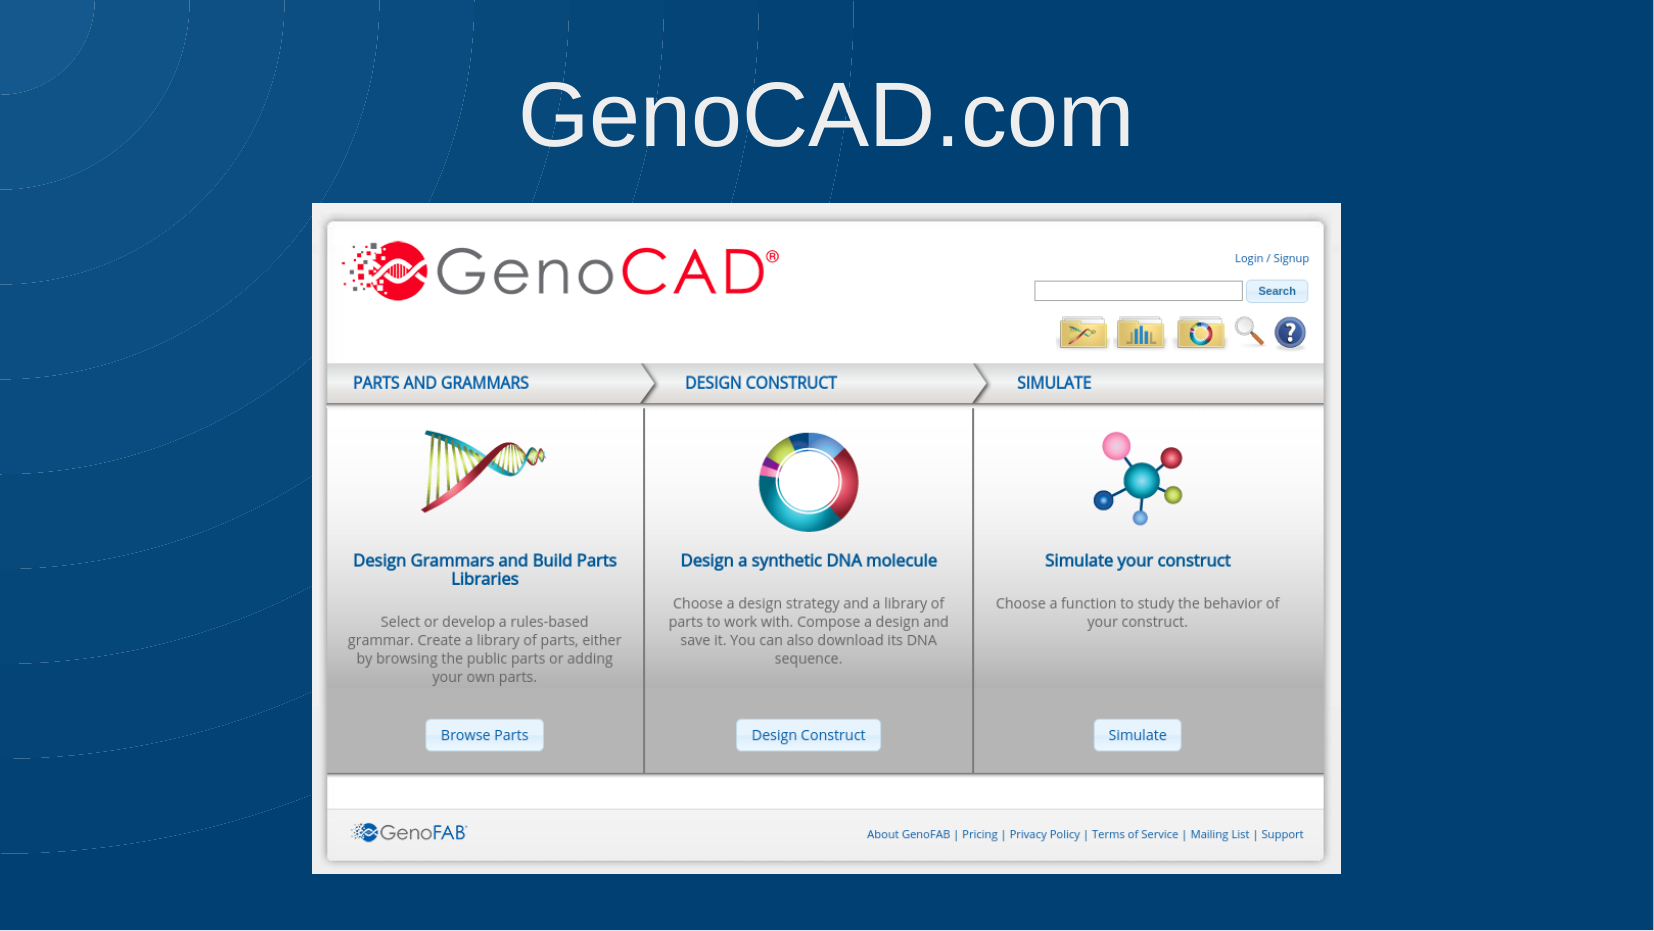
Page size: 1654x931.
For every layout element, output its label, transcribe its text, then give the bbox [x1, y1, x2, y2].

picture [312, 203, 1341, 875]
title GenoCAD.com [82, 37, 1571, 193]
